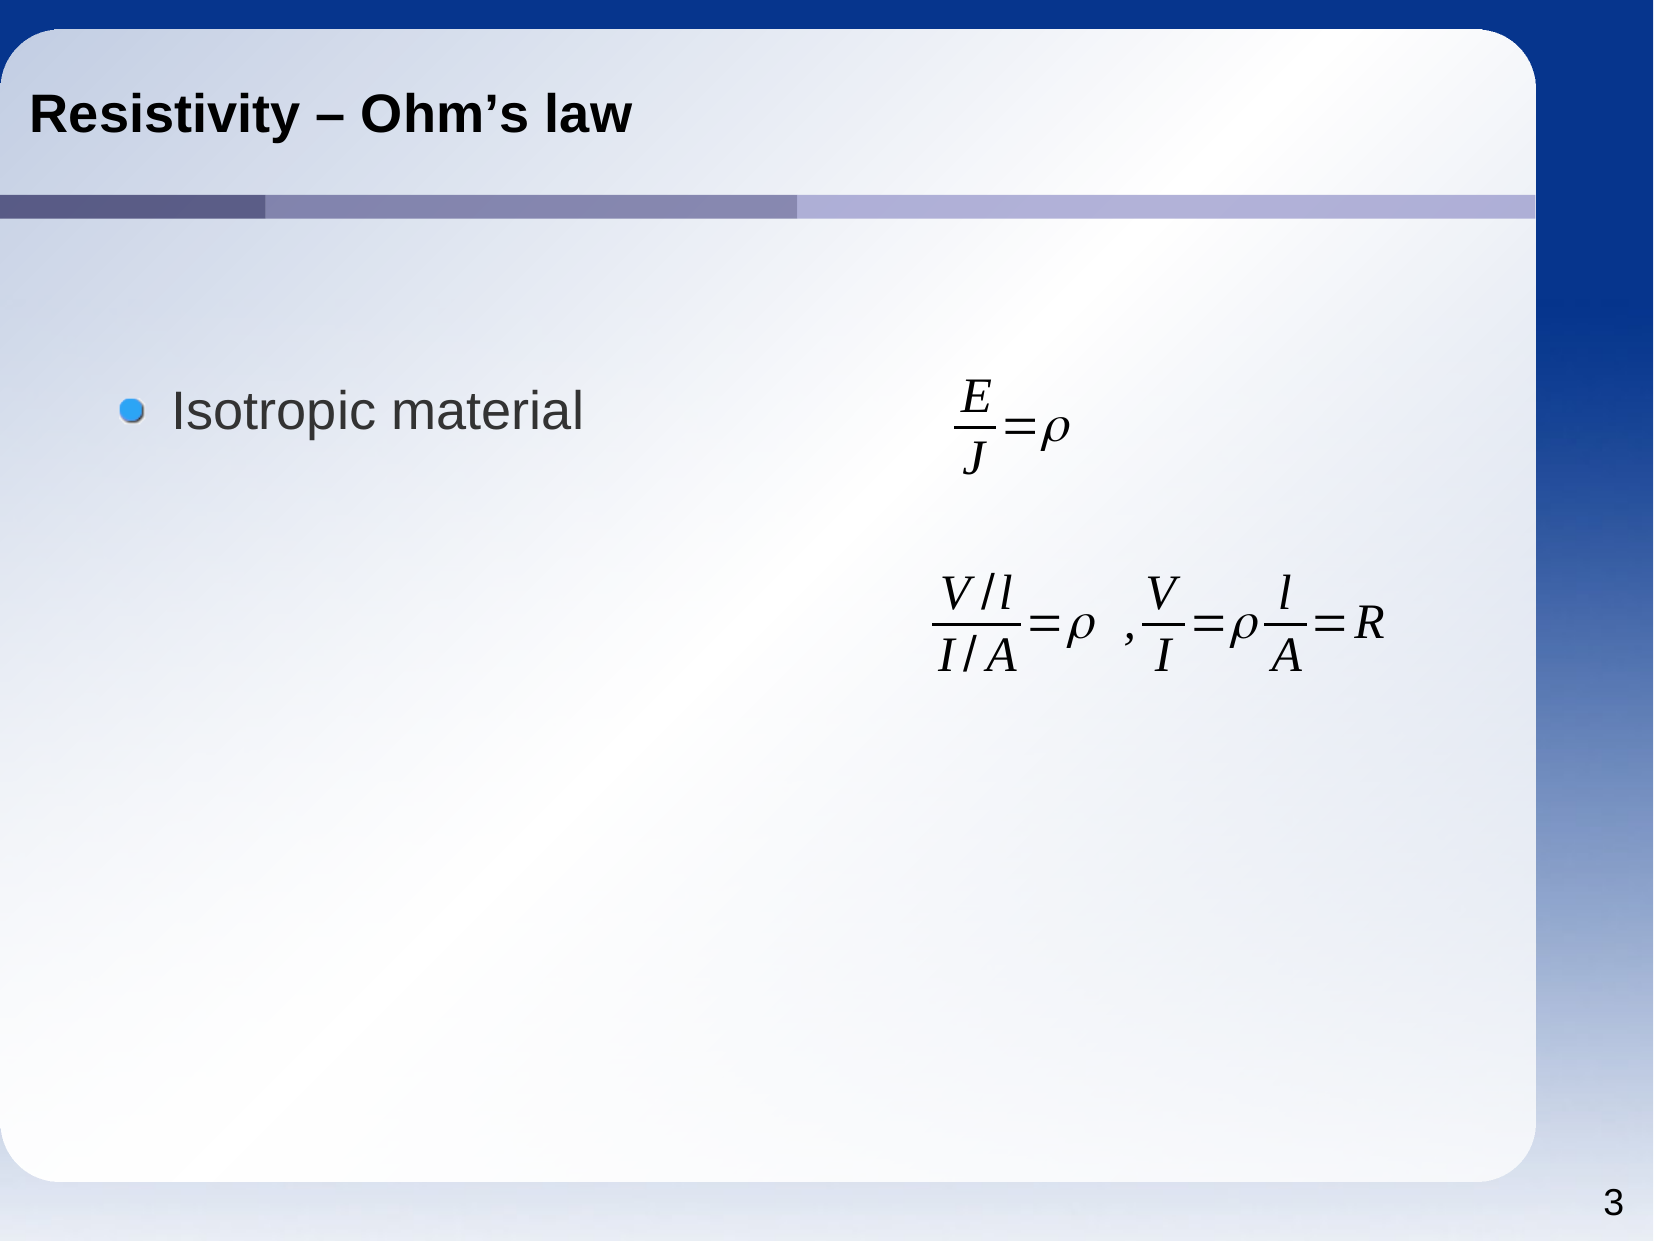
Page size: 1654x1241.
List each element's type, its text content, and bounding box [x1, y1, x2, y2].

picture [0, 0, 1654, 1241]
list Isotropic material [29, 236, 815, 1152]
chart [946, 368, 1076, 486]
title Resistivity – Ohm’s law [29, 49, 1506, 178]
chart [924, 565, 1393, 683]
